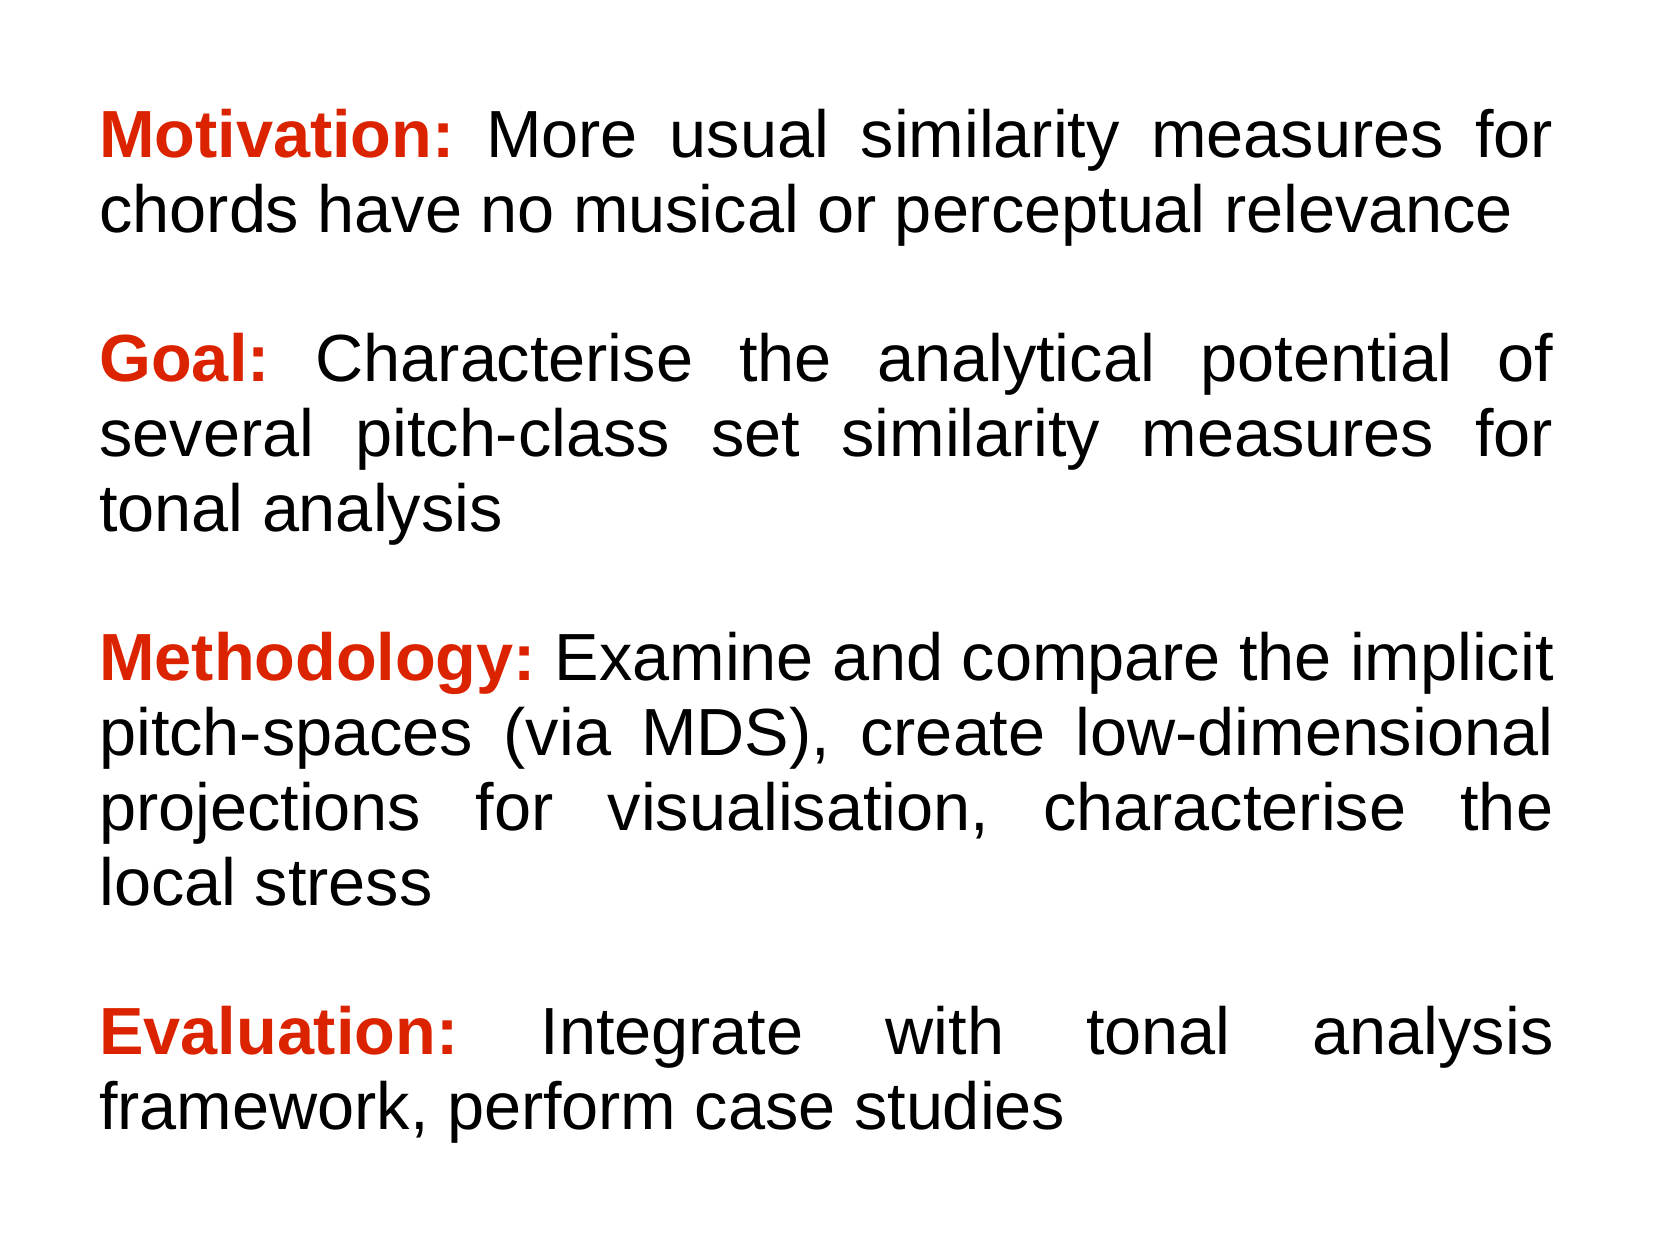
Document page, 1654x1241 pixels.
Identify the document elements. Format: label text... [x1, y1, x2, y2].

subtitle Motivation: More usual similarity measures for chords have no musical or perceptual relevance Goal: Characterise the analytical potential of several pitch-class set similarity measures for tonal analysis Methodology: Examine and compare the implicit pitch-spaces (via MDS), create low-dimensional projections for visualisation, characterise the local stress Evaluation: Integrate with tonal analysis framework, perform case studies [99, 96, 1555, 1144]
